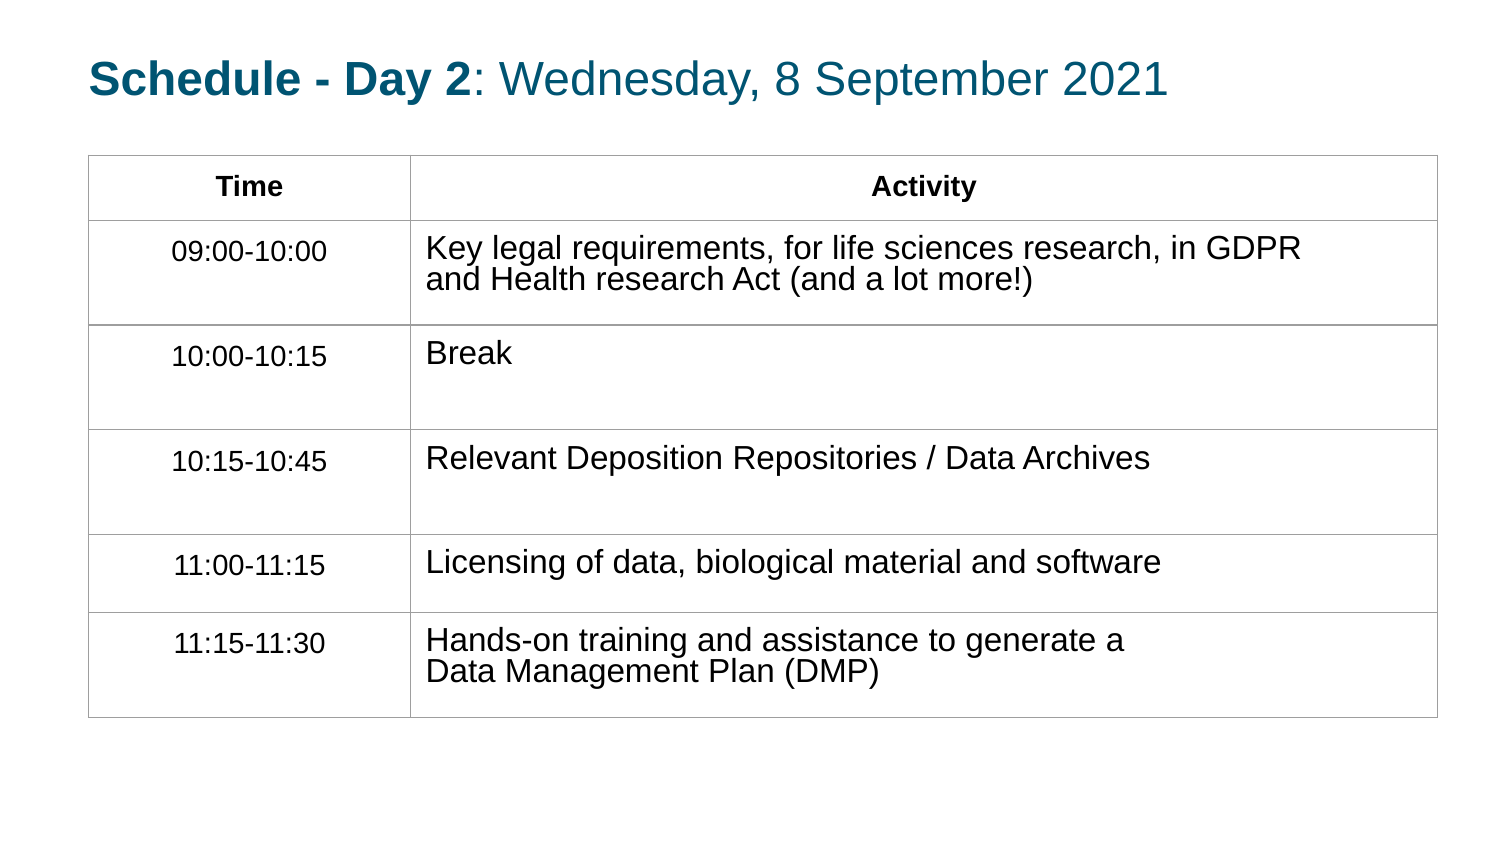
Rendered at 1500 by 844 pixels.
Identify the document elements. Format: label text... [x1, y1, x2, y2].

table_cell 11:15-11:30 [89, 613, 410, 717]
table_header Time [89, 156, 410, 220]
table_cell Key legal requirements, for life sciences research, in GDPR and Health research Act (and a lot more!) [411, 221, 1437, 324]
title Schedule - Day 2: Wednesday, 8 September 2021 [88, 47, 1426, 127]
table_cell 09:00-10:00 [89, 221, 410, 324]
table_cell Break [411, 326, 1437, 429]
table_cell 10:15-10:45 [89, 430, 410, 534]
table_cell Hands-on training and assistance to generate a Data Management Plan (DMP) [411, 613, 1437, 717]
table_cell Relevant Deposition Repositories / Data Archives [411, 430, 1437, 534]
table_cell 10:00-10:15 [89, 326, 410, 429]
table_header Activity [411, 156, 1437, 220]
table_cell 11:00-11:15 [89, 535, 410, 612]
table_cell Licensing of data, biological material and software [411, 535, 1437, 612]
